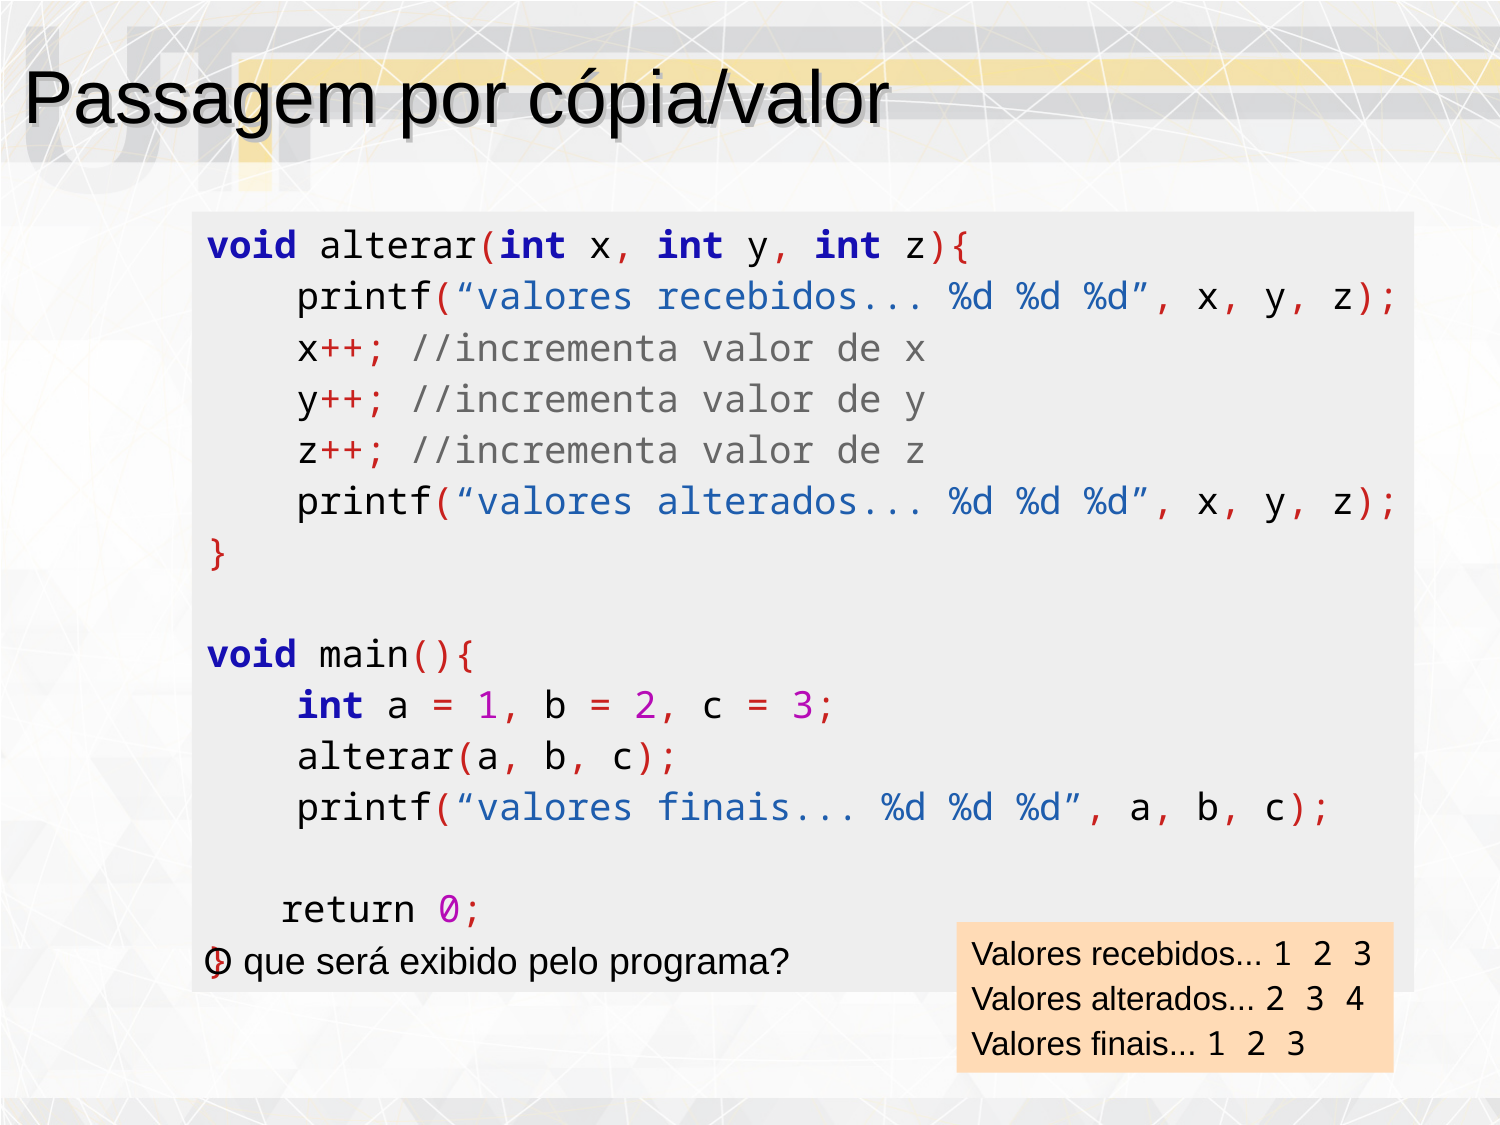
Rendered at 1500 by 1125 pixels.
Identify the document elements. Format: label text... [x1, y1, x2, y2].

text_box Valores recebidos... 1 2 3 Valores alterados... 2 3 4 Valores finais... 1 2 3 [956, 922, 1394, 1053]
text_box O que será exibido pelo programa? [188, 933, 805, 990]
title Passagem por cópia/valor [23, 18, 1489, 178]
text_box void alterar(int x, int y, int z){ printf(“valores recebidos... %d %d %d”, x, y, z); x++; //incrementa valor de x y++; //incrementa valor de y z++; //incrementa valor de z printf(“valores alterados... %d %d %d”, x, y, z); } void main(){ int a = 1, b = 2, c = 3; alterar(a, b, c); printf(“valores finais... %d %d %d”, a, b, c); return 0; } [191, 211, 1309, 857]
